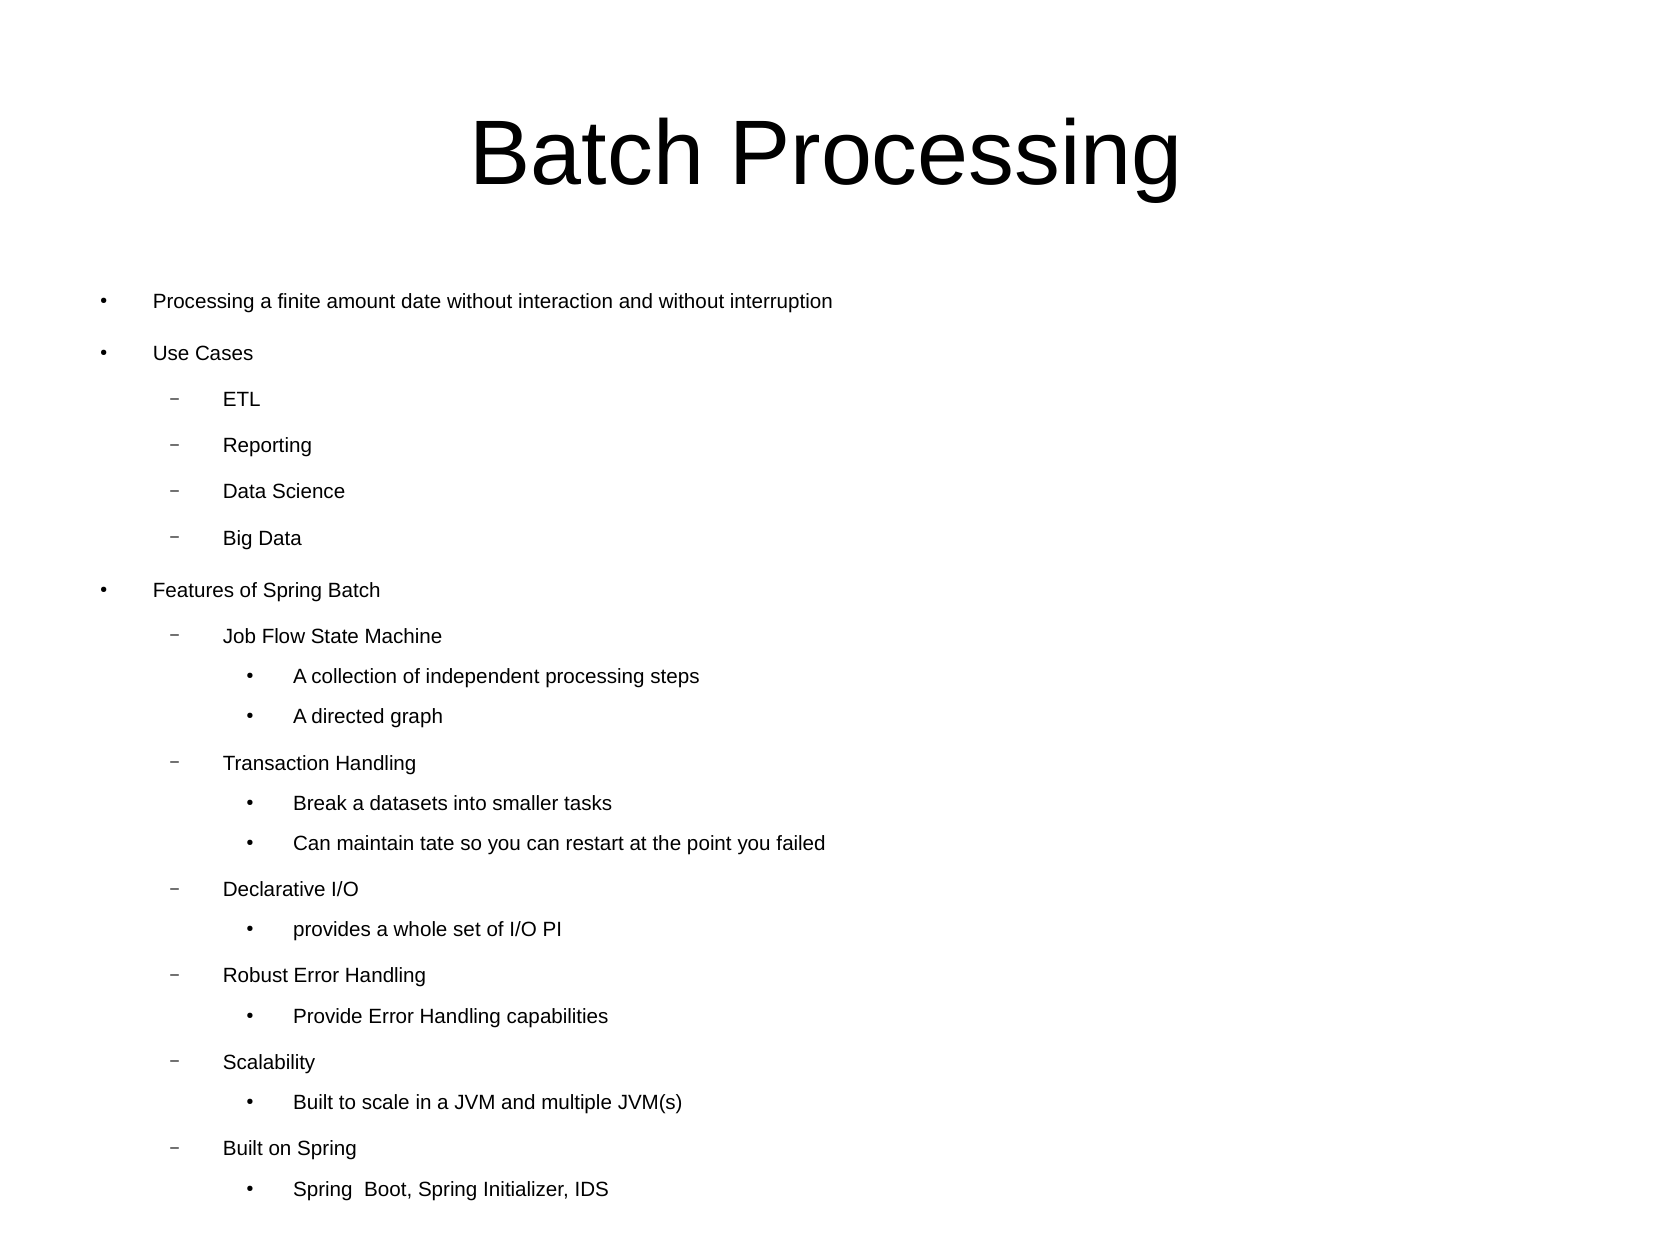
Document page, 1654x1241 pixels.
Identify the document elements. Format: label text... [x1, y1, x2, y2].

list Processing a finite amount date without interaction and without interruption Use Cases ETL Reporting Data Science Big Data Features of Spring Batch Job Flow State Machine A collection of independent processing steps A directed graph Transaction Handling Break a datasets into smaller tasks Can maintain tate so you can restart at the point you failed Declarative I/O provides a whole set of I/O PI Robust Error Handling Provide Error Handling capabilities Scalability Built to scale in a JVM and multiple JVM(s) Built on Spring Spring Boot, Spring Initializer, IDS [82, 290, 1571, 1216]
title Batch Processing [82, 49, 1571, 257]
